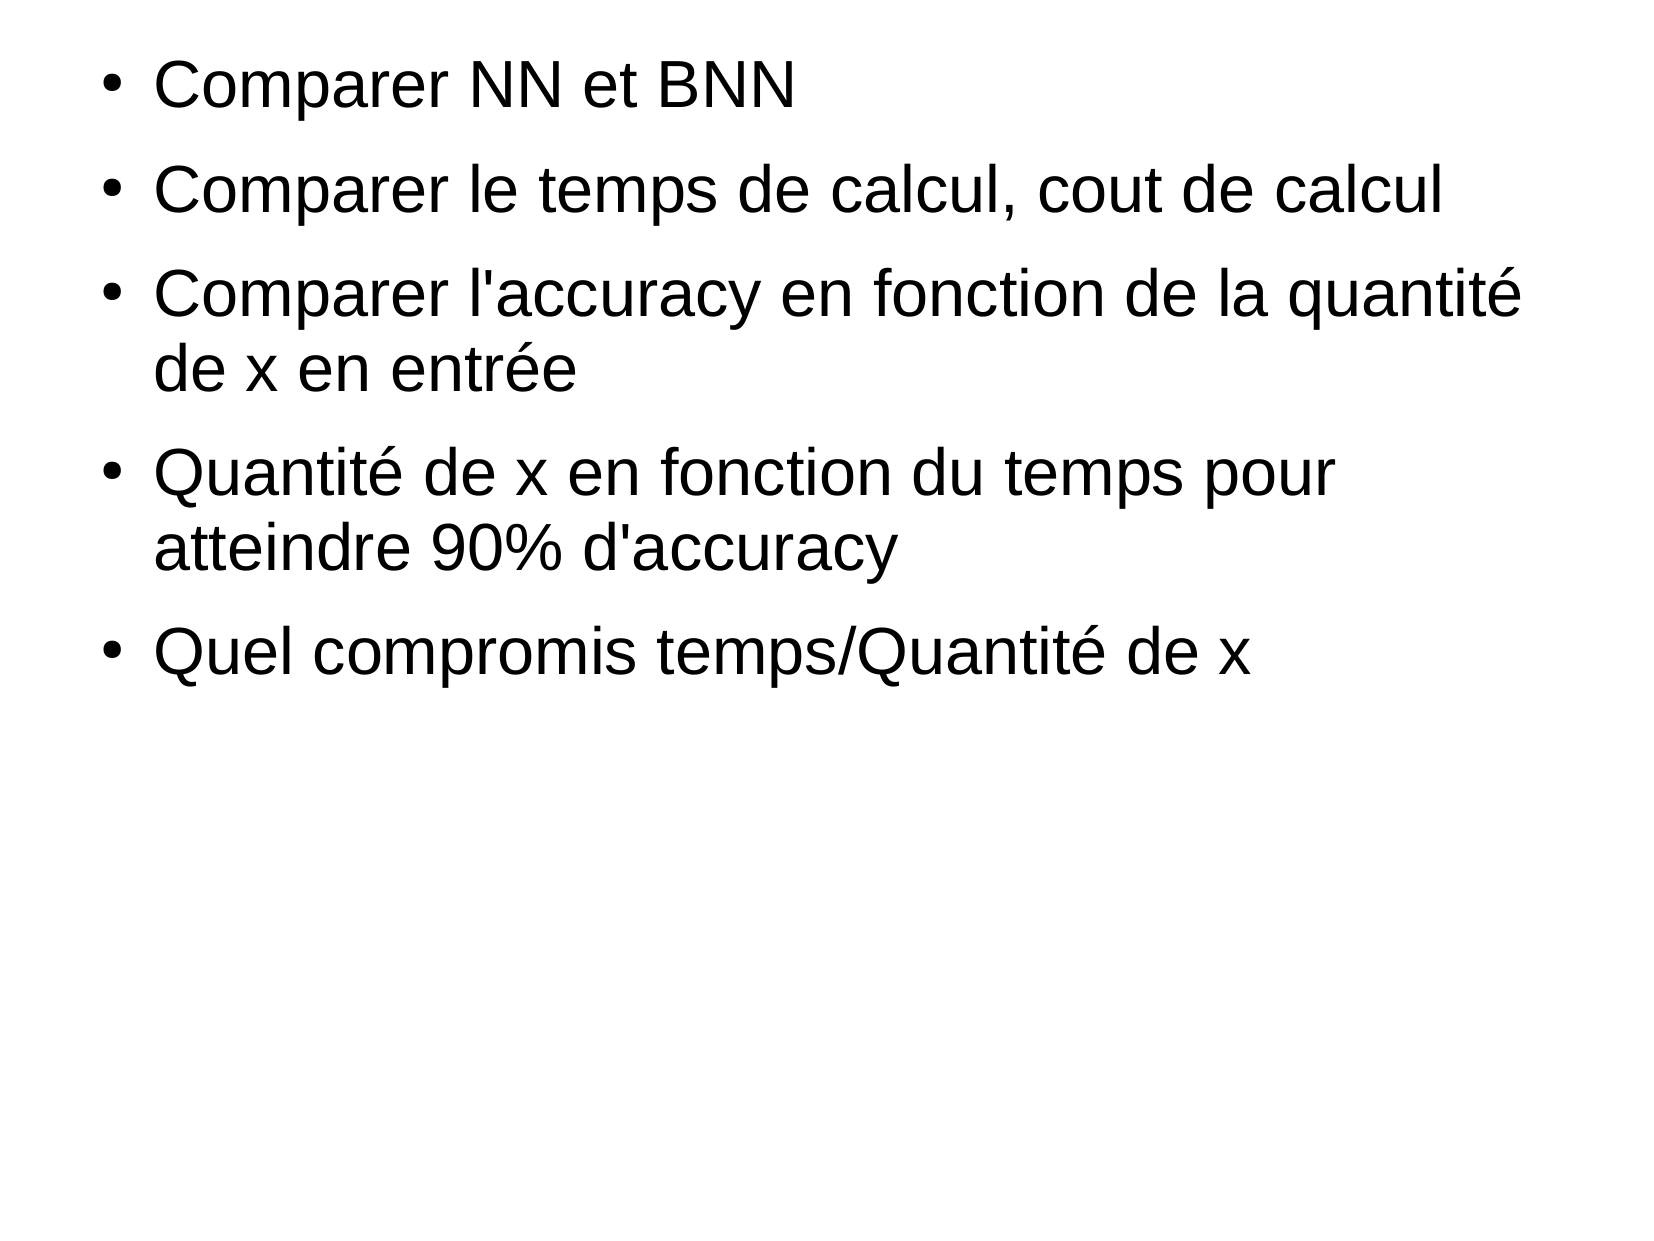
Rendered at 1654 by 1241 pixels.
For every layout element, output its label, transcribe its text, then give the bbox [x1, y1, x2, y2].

list Comparer NN et BNN Comparer le temps de calcul, cout de calcul Comparer l'accuracy en fonction de la quantité de x en entrée Quantité de x en fonction du temps pour atteindre 90% d'accuracy Quel compromis temps/Quantité de x [82, 47, 1571, 1109]
